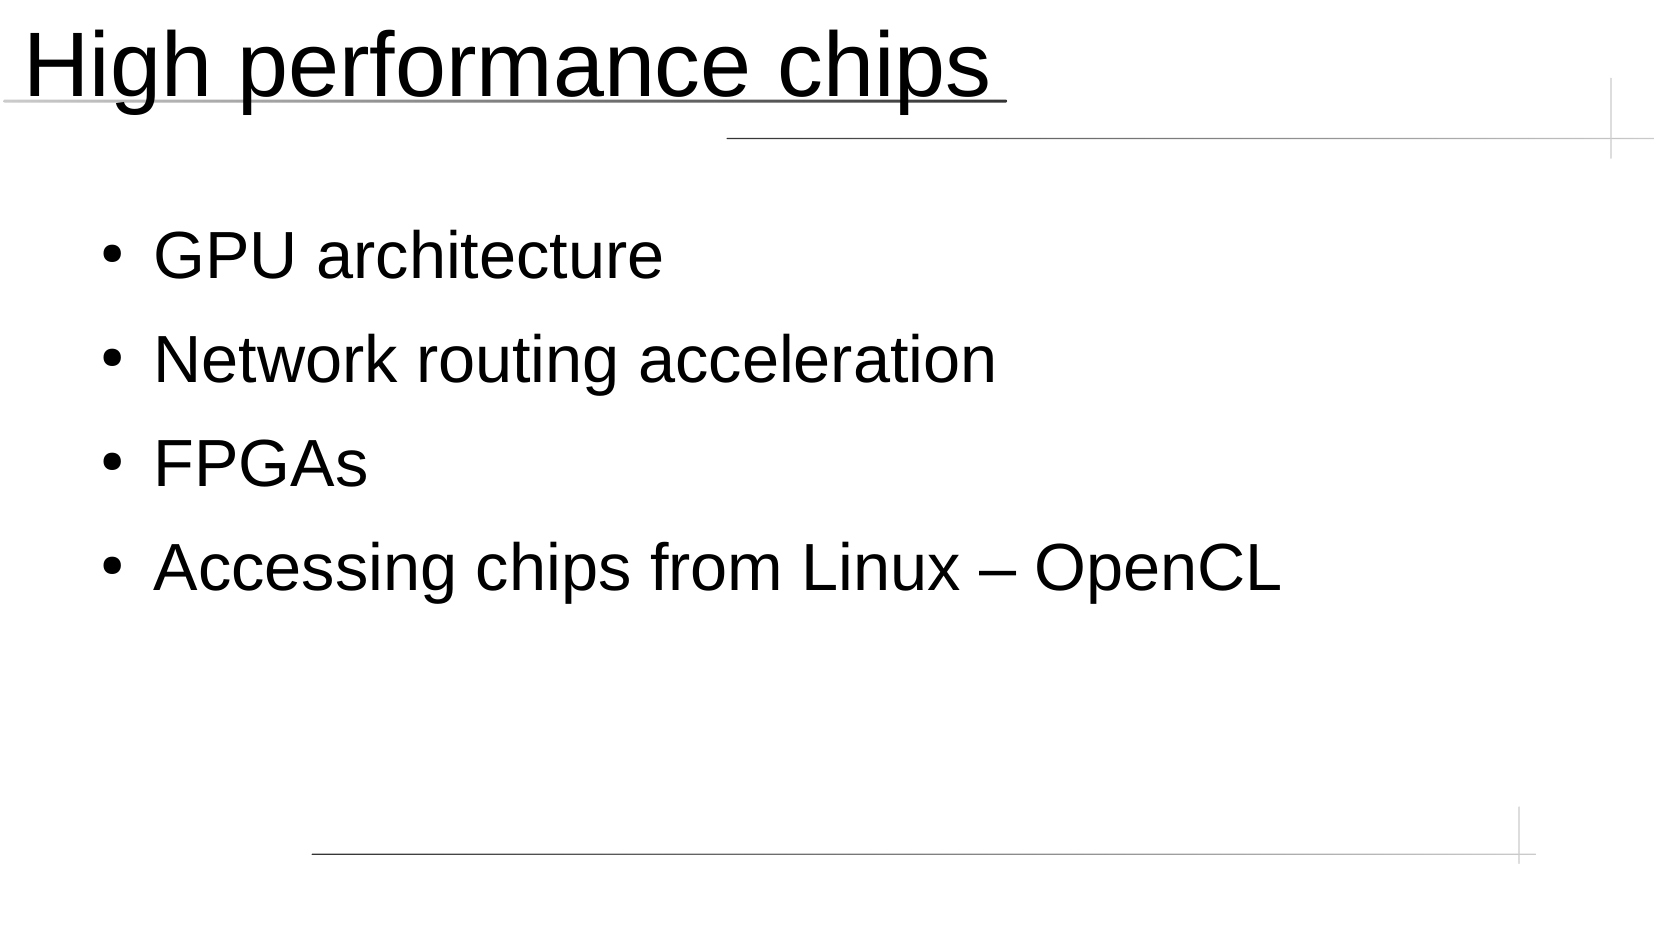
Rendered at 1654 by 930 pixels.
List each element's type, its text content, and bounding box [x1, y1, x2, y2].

list GPU architecture Network routing acceleration FPGAs Accessing chips from Linux – OpenCL [82, 217, 1571, 757]
title High performance chips [23, 11, 1588, 119]
